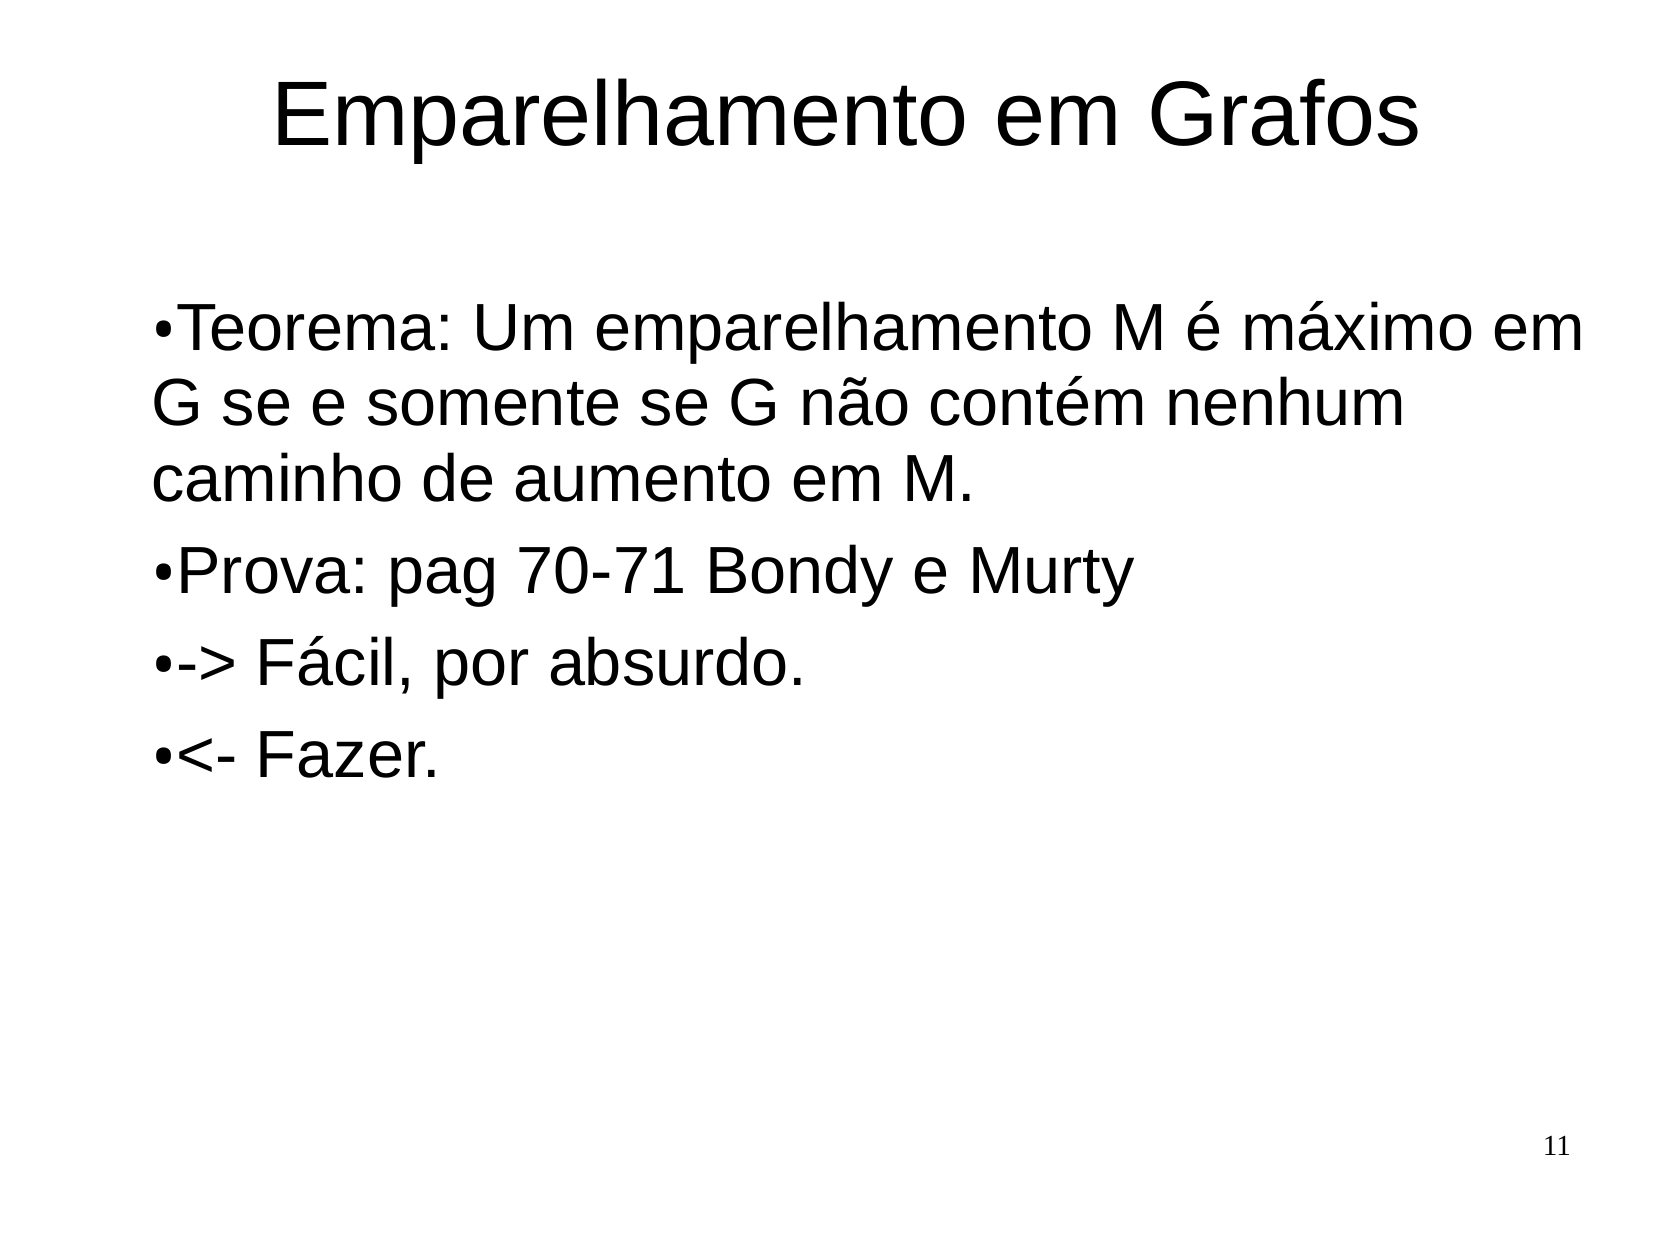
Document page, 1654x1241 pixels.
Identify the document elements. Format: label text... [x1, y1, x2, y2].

title Emparelhamento em Grafos [261, 0, 1433, 228]
list Teorema: Um emparelhamento M é máximo em G se e somente se G não contém nenhum caminho de aumento em M. Prova: pag 70-71 Bondy e Murty -> Fácil, por absurdo. <- Fazer. [151, 289, 1599, 1004]
